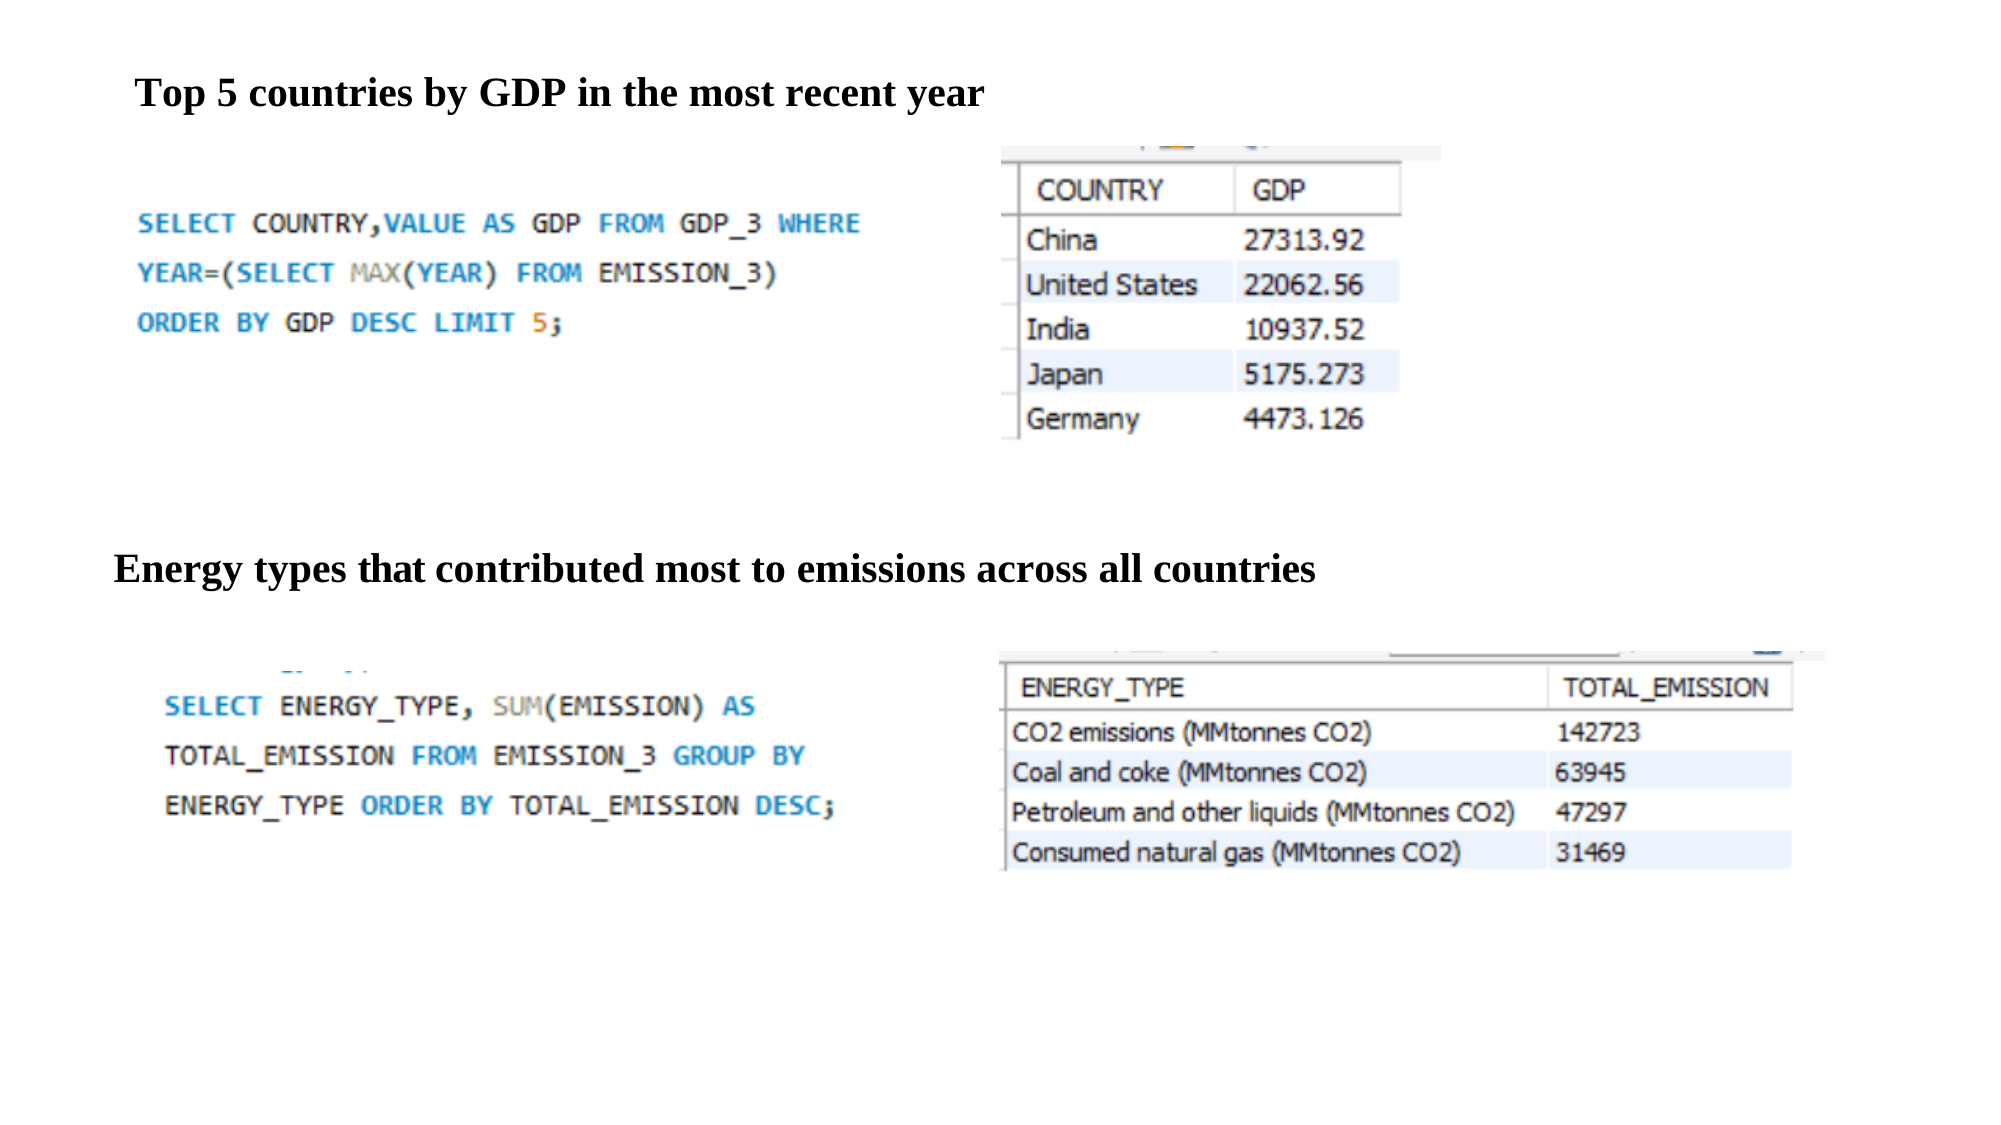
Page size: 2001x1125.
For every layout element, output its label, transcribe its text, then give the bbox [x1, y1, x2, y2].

picture [150, 671, 891, 846]
text_box Energy types that contributed most to emissions across all countries [111, 538, 1593, 592]
picture [1001, 146, 1441, 463]
picture [117, 193, 962, 363]
title Top 5 countries by GDP in the most recent year [111, 50, 1820, 115]
picture [999, 651, 1825, 902]
